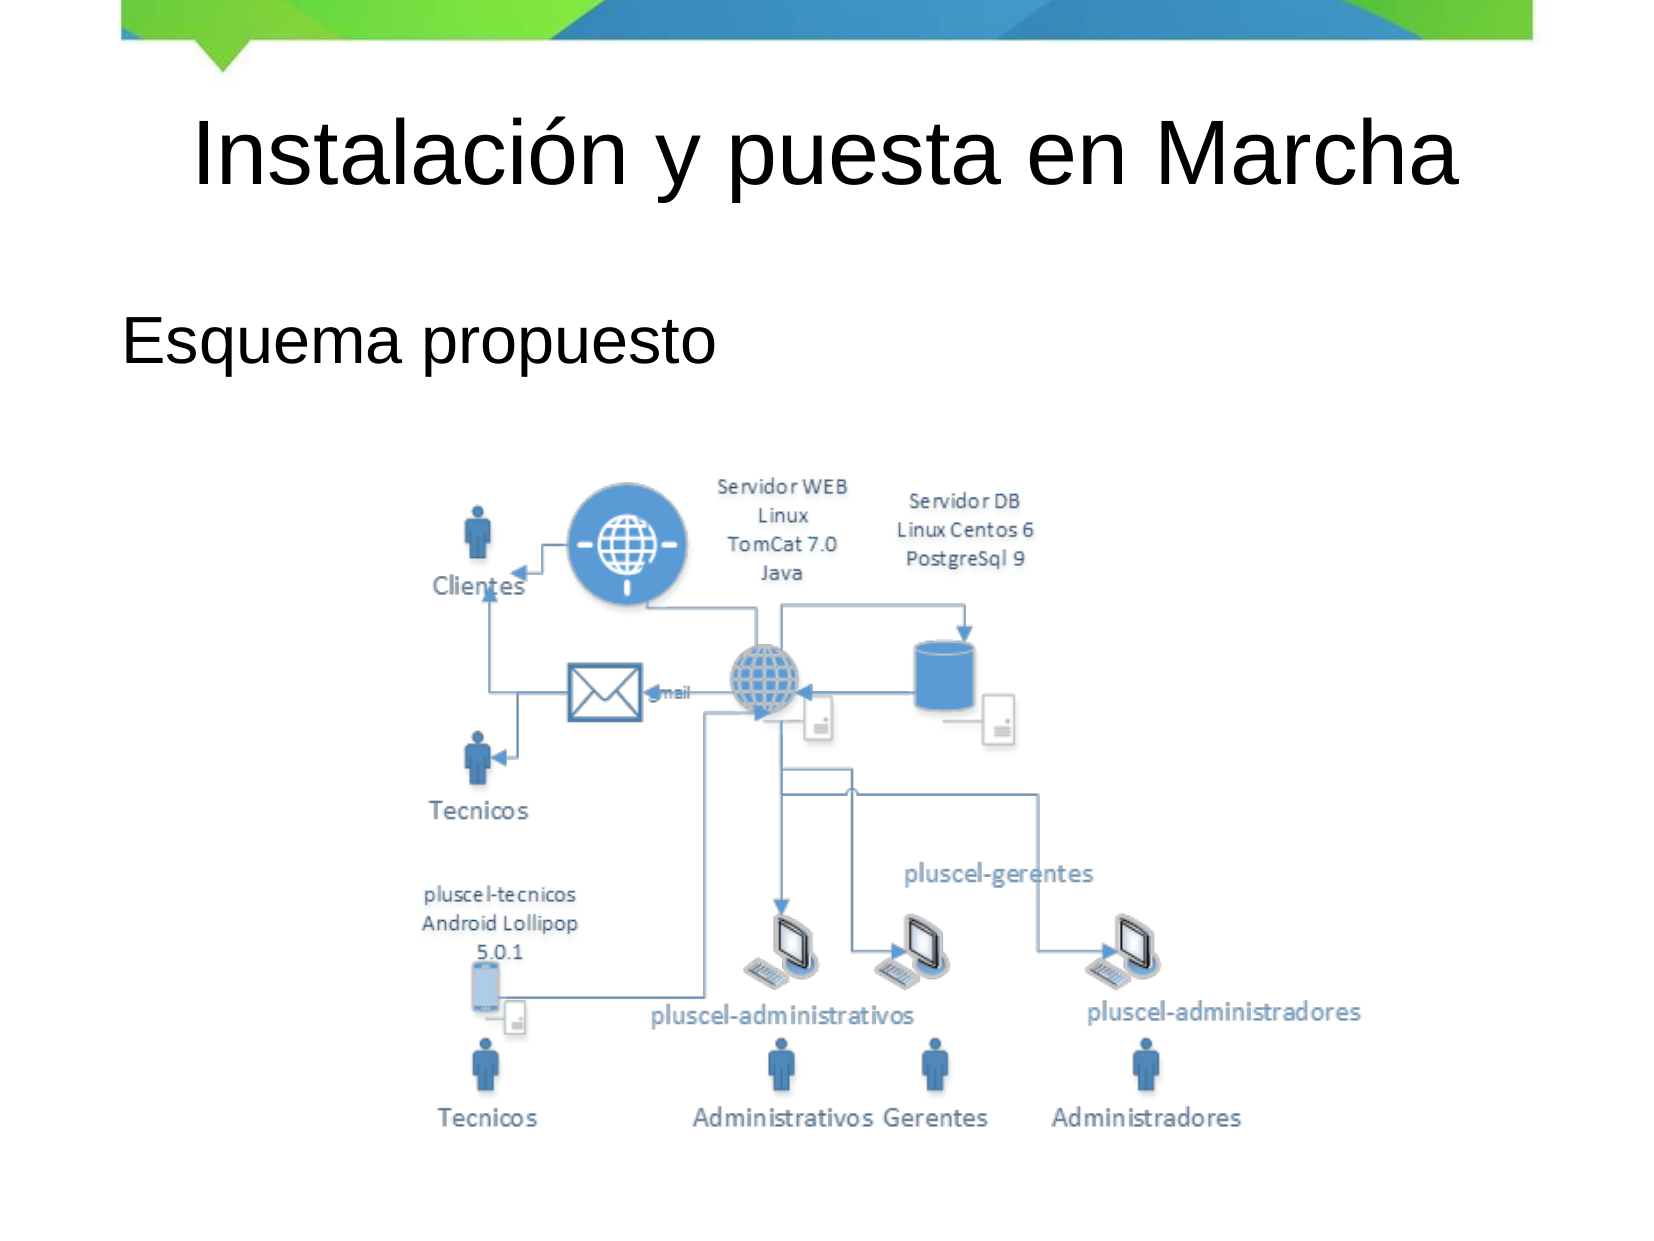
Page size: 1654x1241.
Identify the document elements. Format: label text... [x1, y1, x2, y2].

subtitle Esquema propuesto [82, 290, 756, 390]
title Instalación y puesta en Marcha [82, 49, 1571, 257]
picture [0, 0, 1654, 1241]
